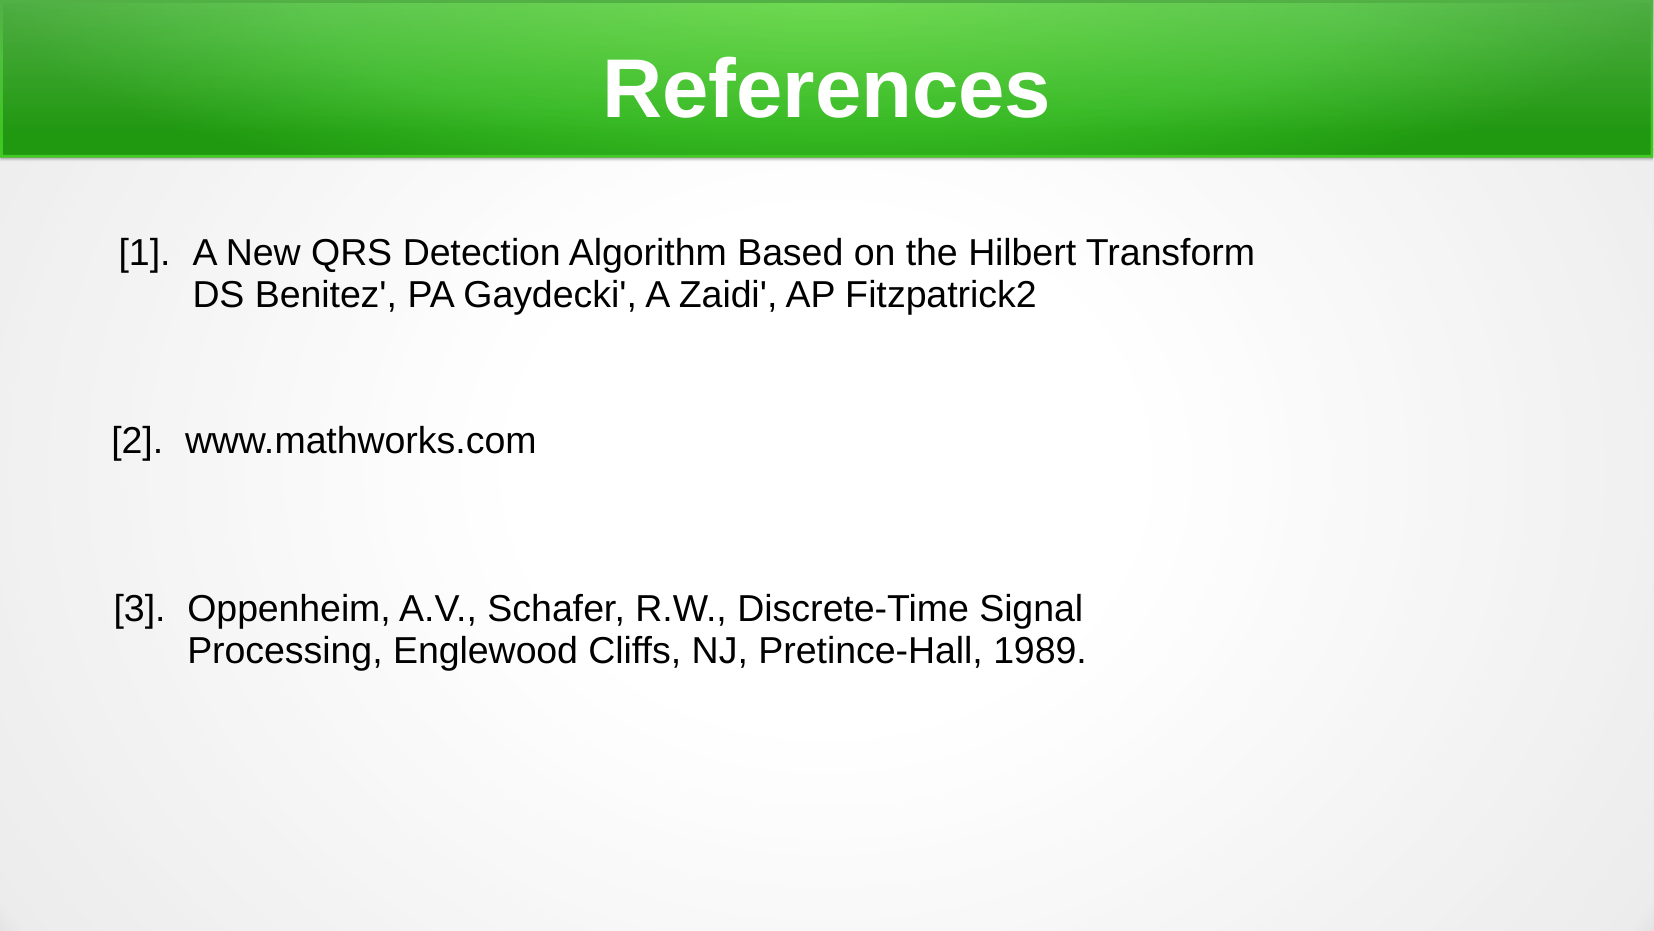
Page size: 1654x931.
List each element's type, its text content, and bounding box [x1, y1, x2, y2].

text_box [2]. www.mathworks.com [96, 412, 1286, 469]
text_box [1]. A New QRS Detection Algorithm Based on the Hilbert Transform DS Benitez', PA Gaydecki', A Zaidi', AP Fitzpatrick2 [103, 224, 1386, 323]
title References [82, 35, 1571, 142]
text_box [3]. Oppenheim, A.V., Schafer, R.W., Discrete-Time Signal Processing, Englewood Cliffs, NJ, Pretince-Hall, 1989. [98, 579, 1259, 679]
